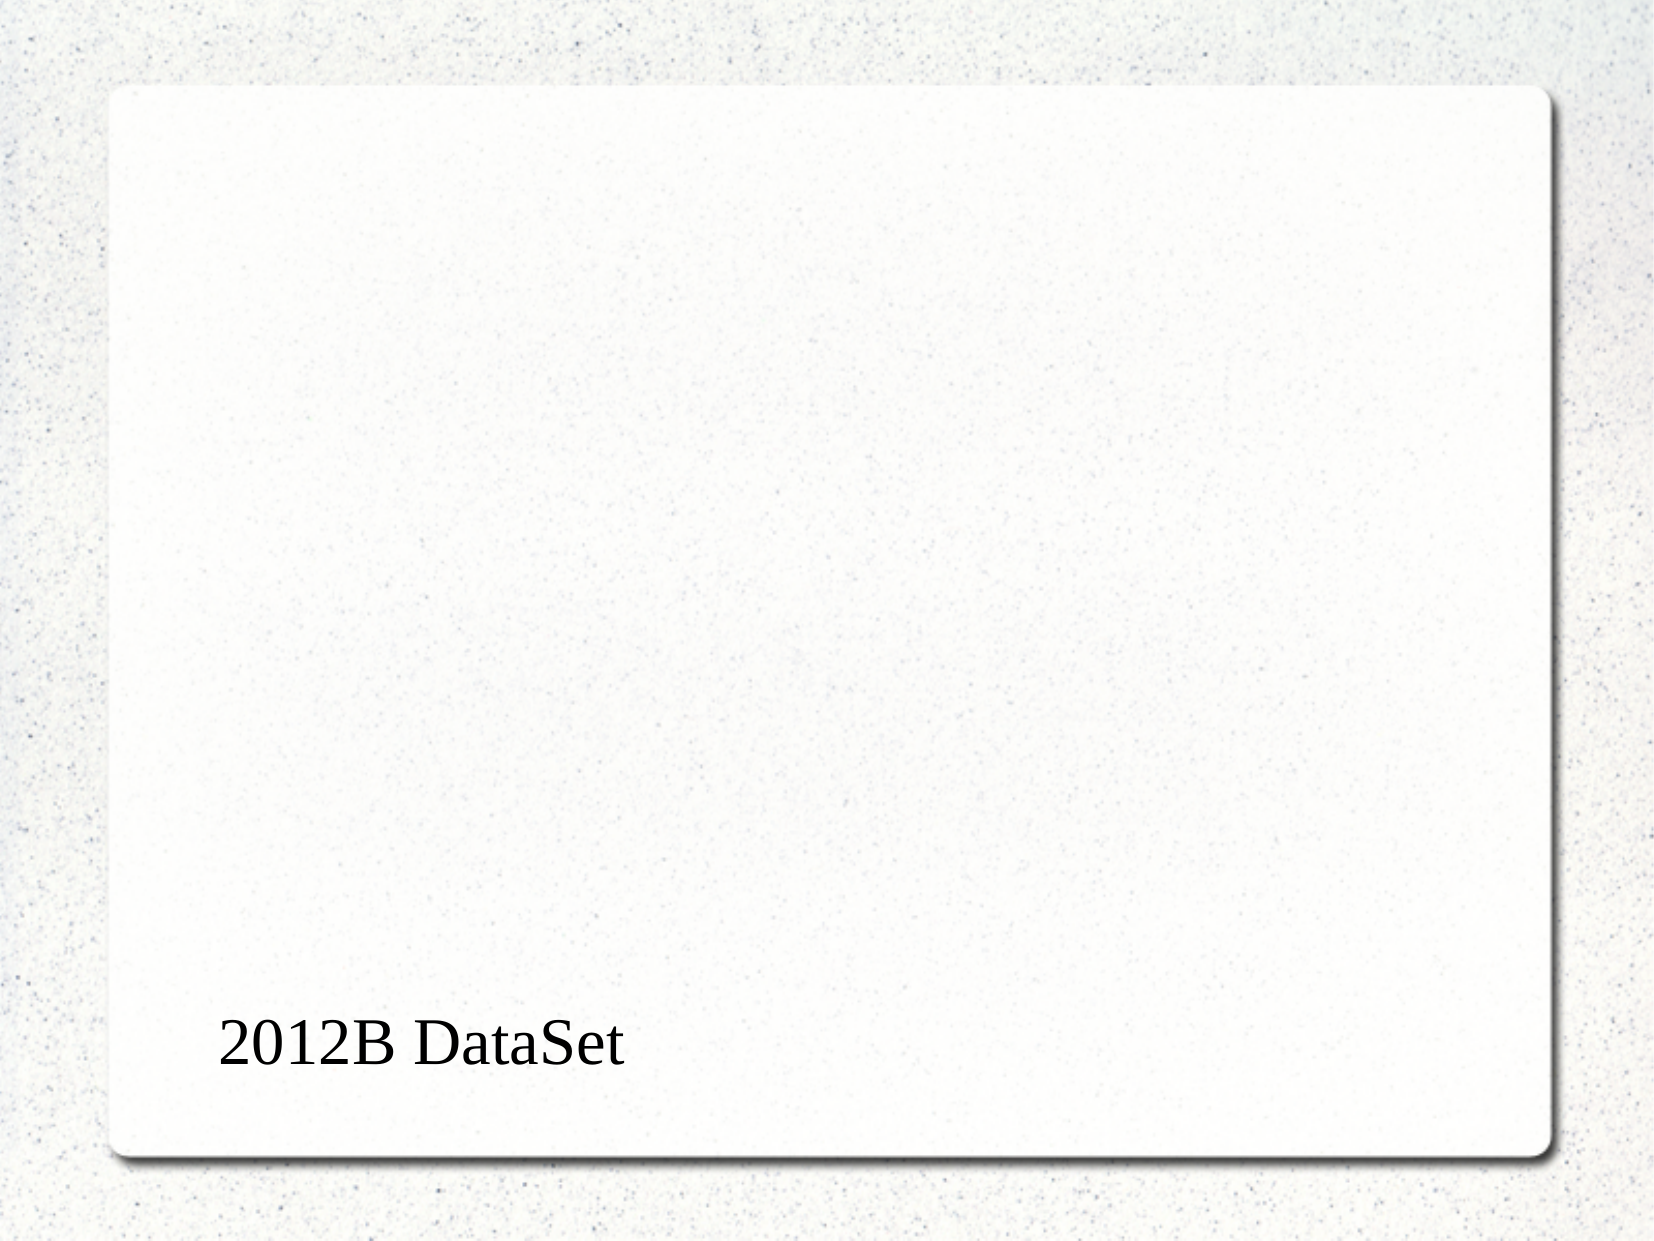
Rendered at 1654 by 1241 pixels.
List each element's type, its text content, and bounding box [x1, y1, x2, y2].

picture [0, 0, 1654, 1241]
list 2012B DataSet [147, 1005, 1381, 1080]
